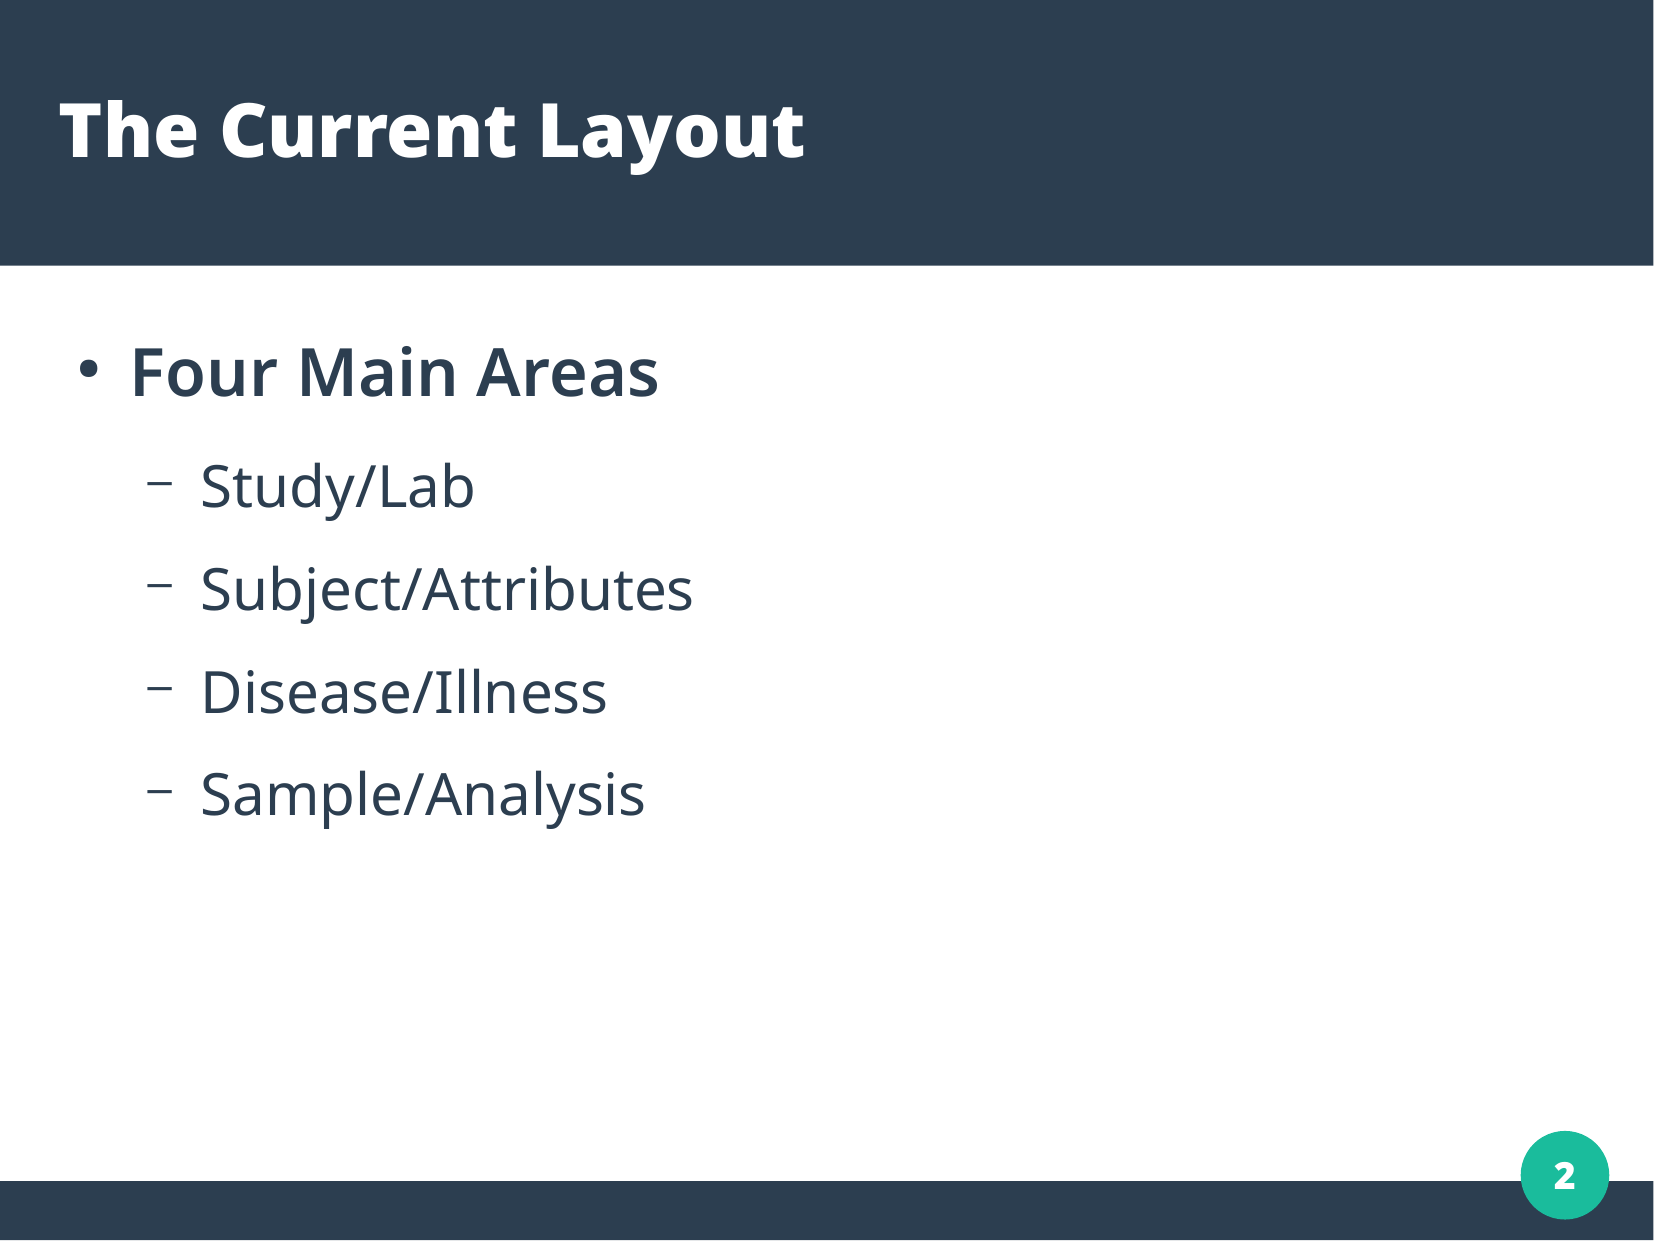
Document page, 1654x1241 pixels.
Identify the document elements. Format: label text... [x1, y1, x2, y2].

title The Current Layout [59, 49, 1595, 207]
list Four Main Areas Study/Lab Subject/Attributes Disease/Illness Sample/Analysis [59, 324, 1595, 1152]
